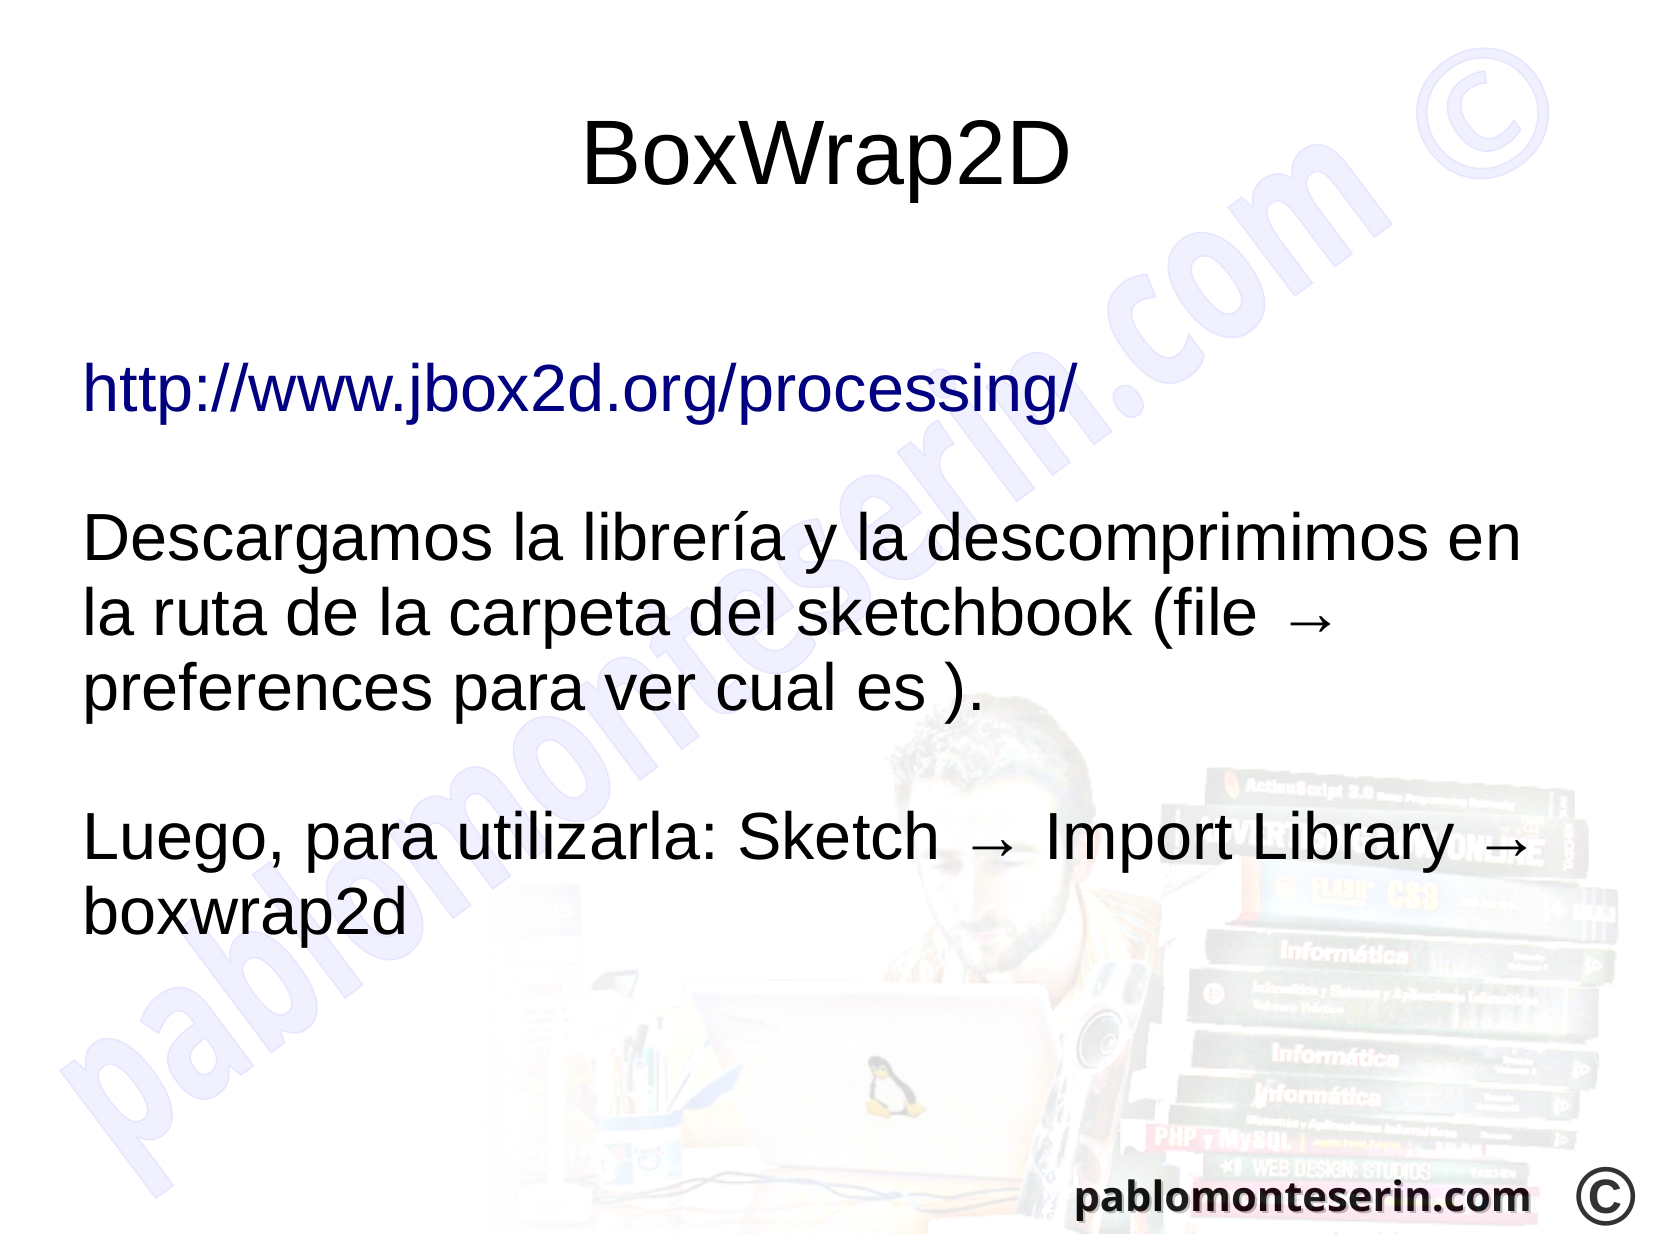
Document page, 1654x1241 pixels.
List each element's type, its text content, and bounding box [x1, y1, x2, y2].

title BoxWrap2D [82, 49, 1571, 257]
subtitle http://www.jbox2d.org/processing/ Descargamos la librería y la descomprimimos en la ruta de la carpeta del sketchbook (file → preferences para ver cual es ). Luego, para utilizarla: Sketch → Import Library → boxwrap2d [82, 290, 1571, 1010]
picture [468, 674, 1654, 1234]
